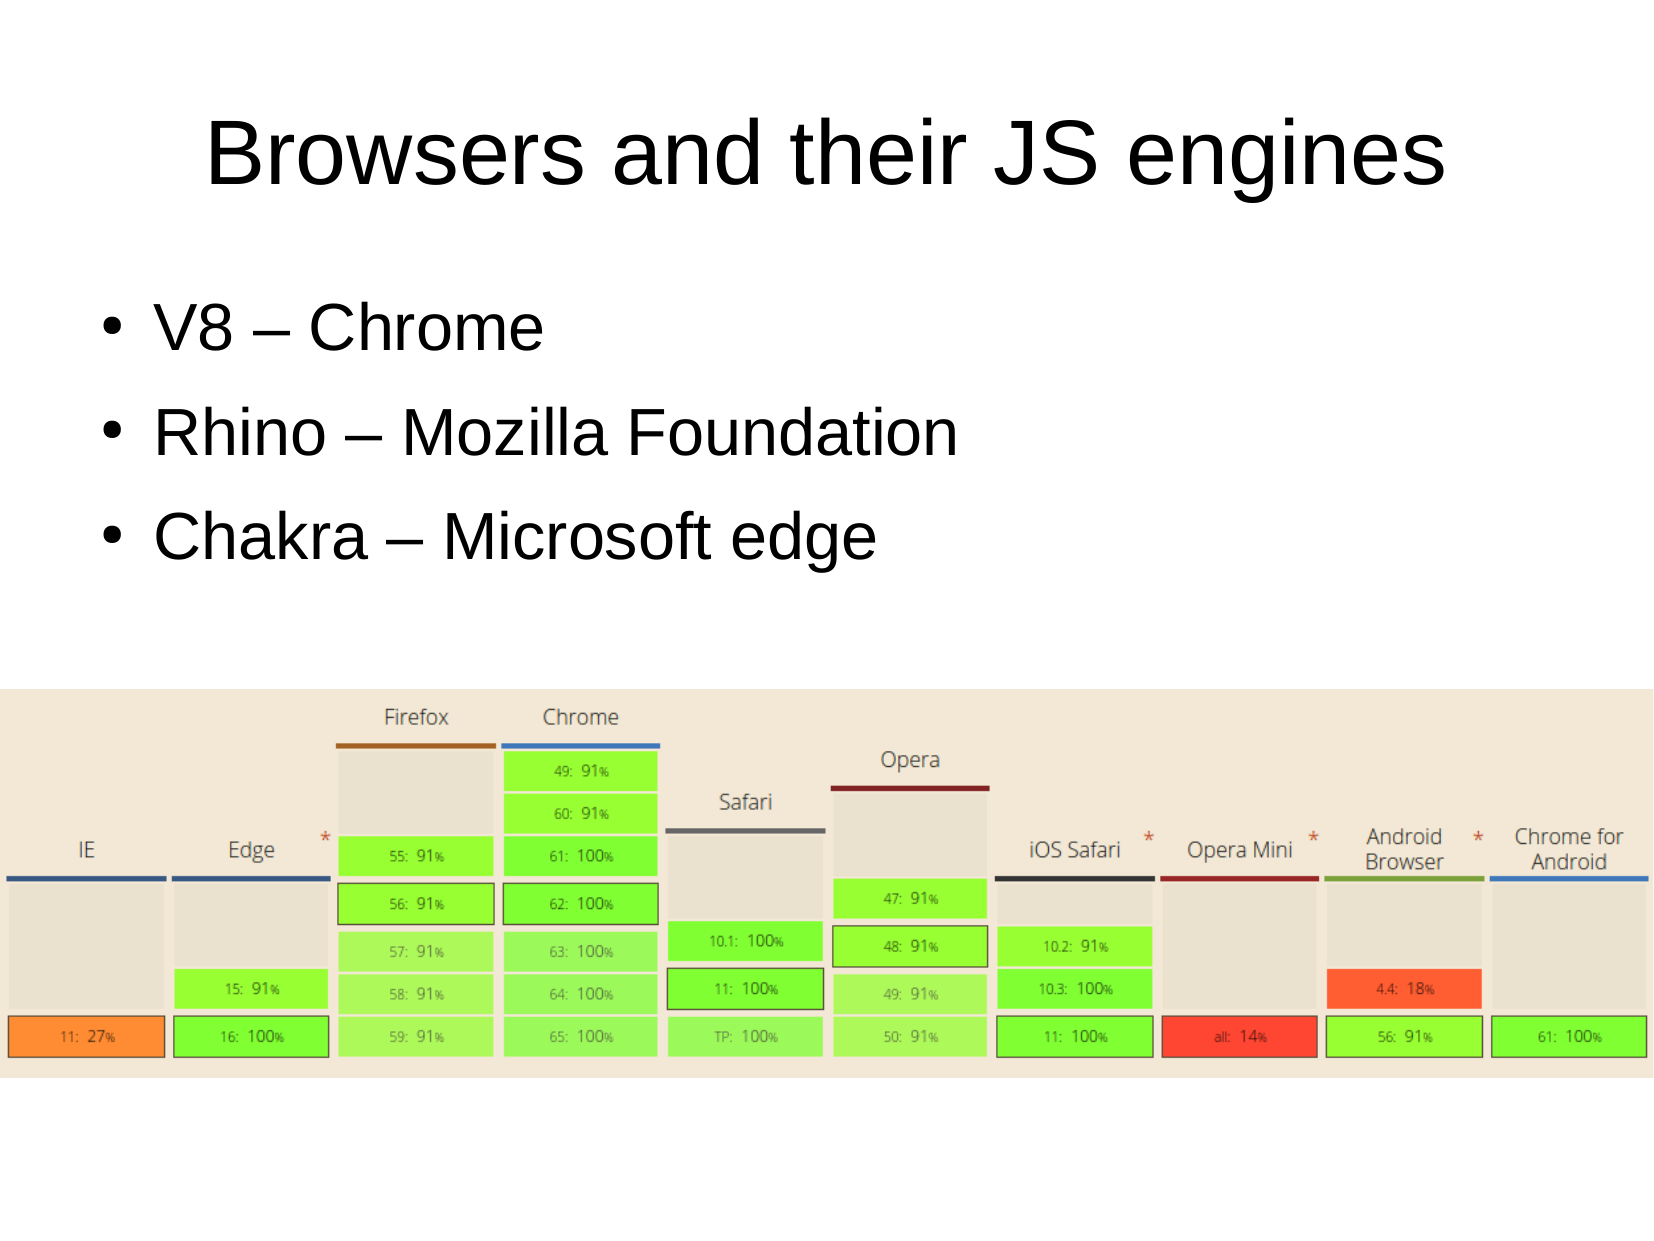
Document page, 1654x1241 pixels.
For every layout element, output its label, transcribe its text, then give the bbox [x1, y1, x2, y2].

title Browsers and their JS engines [82, 49, 1571, 257]
list V8 – Chrome Rhino – Mozilla Foundation Chakra – Microsoft edge [82, 290, 1571, 689]
picture [0, 689, 1654, 1078]
